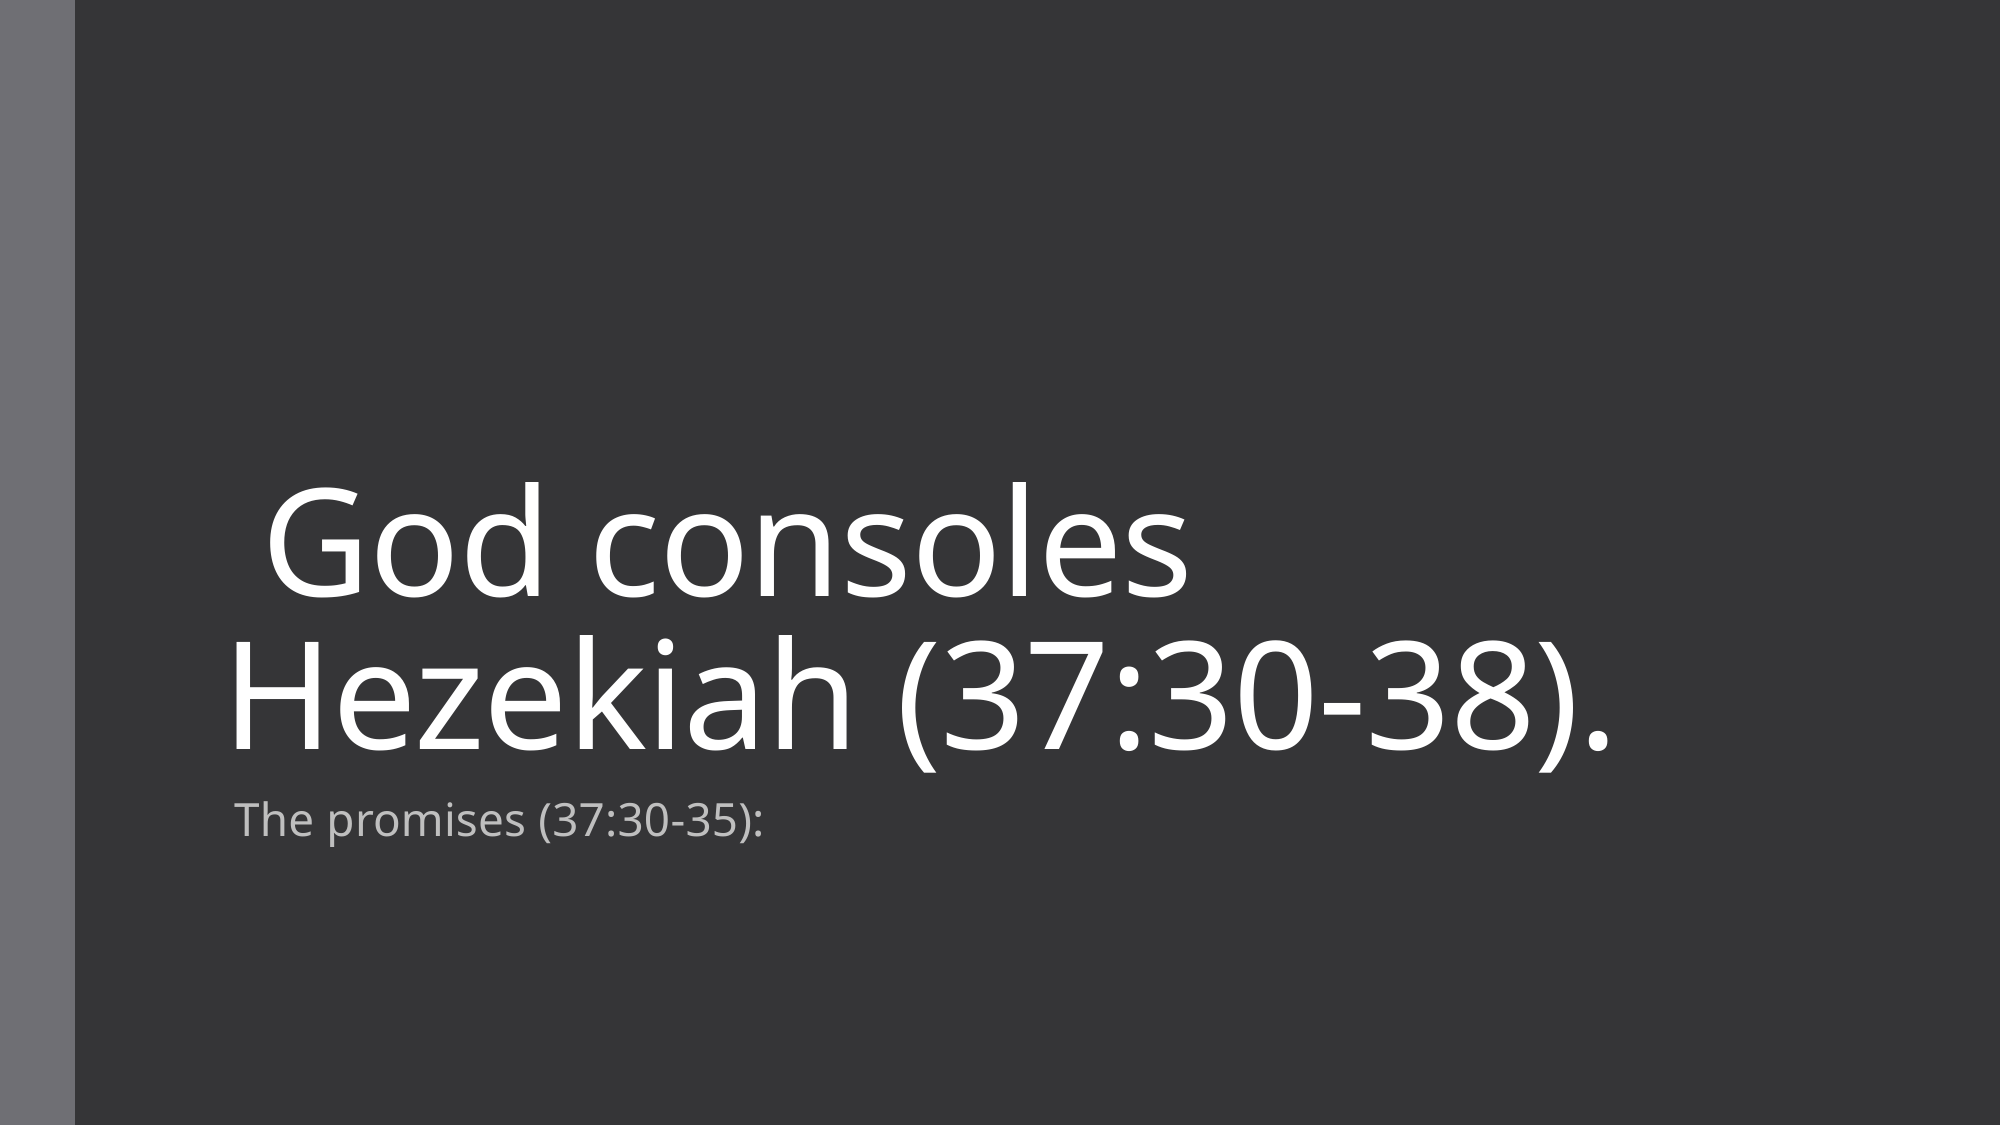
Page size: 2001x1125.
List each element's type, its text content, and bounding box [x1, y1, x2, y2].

subtitle The promises (37:30-35): [206, 787, 1752, 1066]
title God consoles Hezekiah (37:30-38). [206, 124, 1752, 787]
